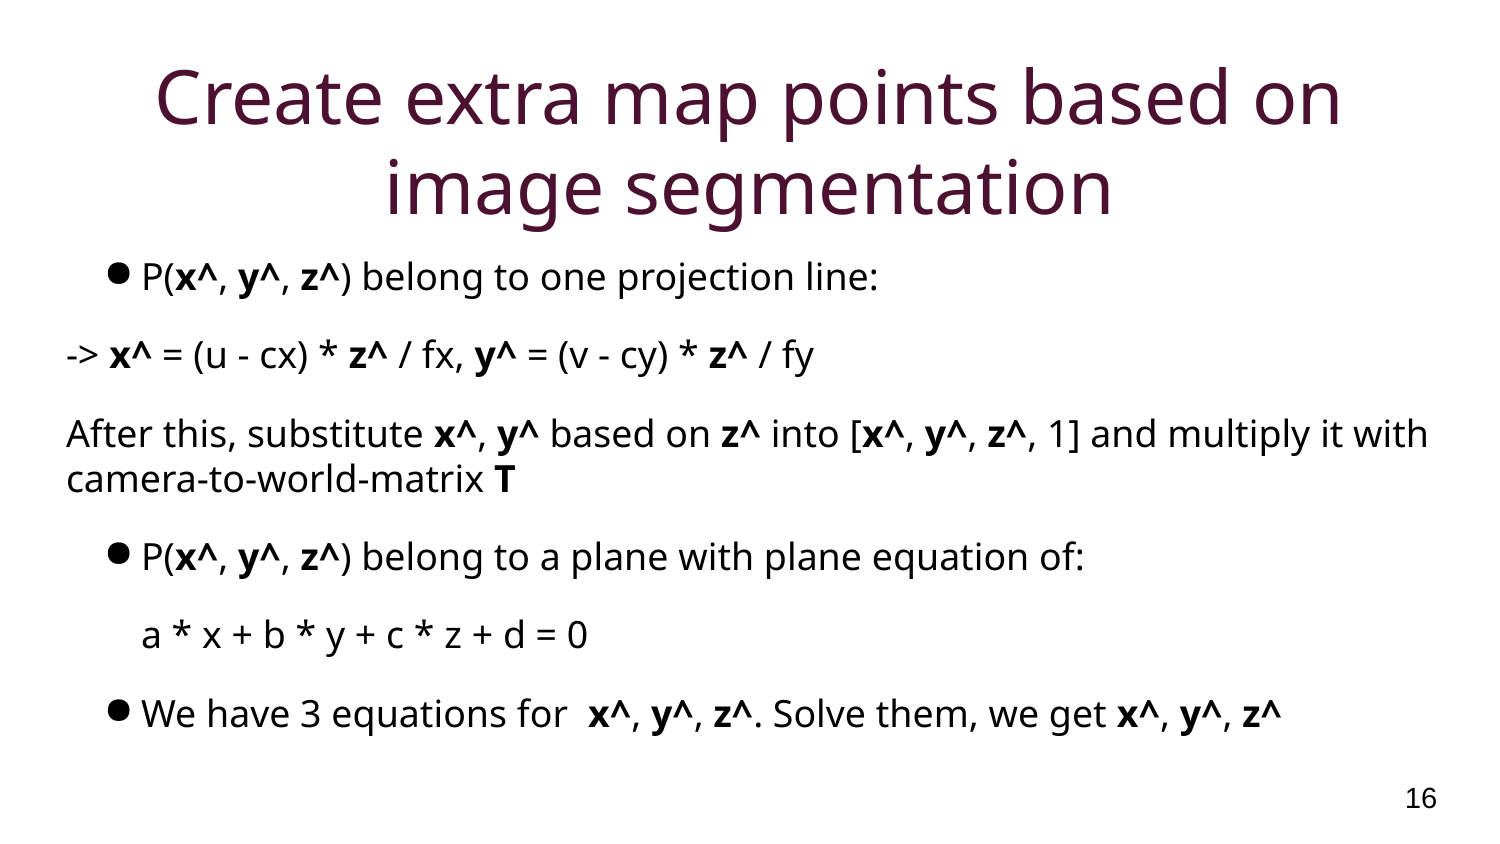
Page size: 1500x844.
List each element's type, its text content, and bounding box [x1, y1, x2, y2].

list P(x^, y^, z^) belong to one projection line: -> x^ = (u - cx) * z^ / fx, y^ = (v - cy) * z^ / fy After this, substitute x^, y^ based on z^ into [x^, y^, z^, 1] and multiply it with camera-to-world-matrix T P(x^, y^, z^) belong to a plane with plane equation of: a * x + b * y + c * z + d = 0 We have 3 equations for x^, y^, z^. Solve them, we get x^, y^, z^ [51, 238, 1449, 792]
title Create extra map points based on image segmentation [51, 34, 1449, 137]
slide_number <number> [1389, 764, 1480, 830]
